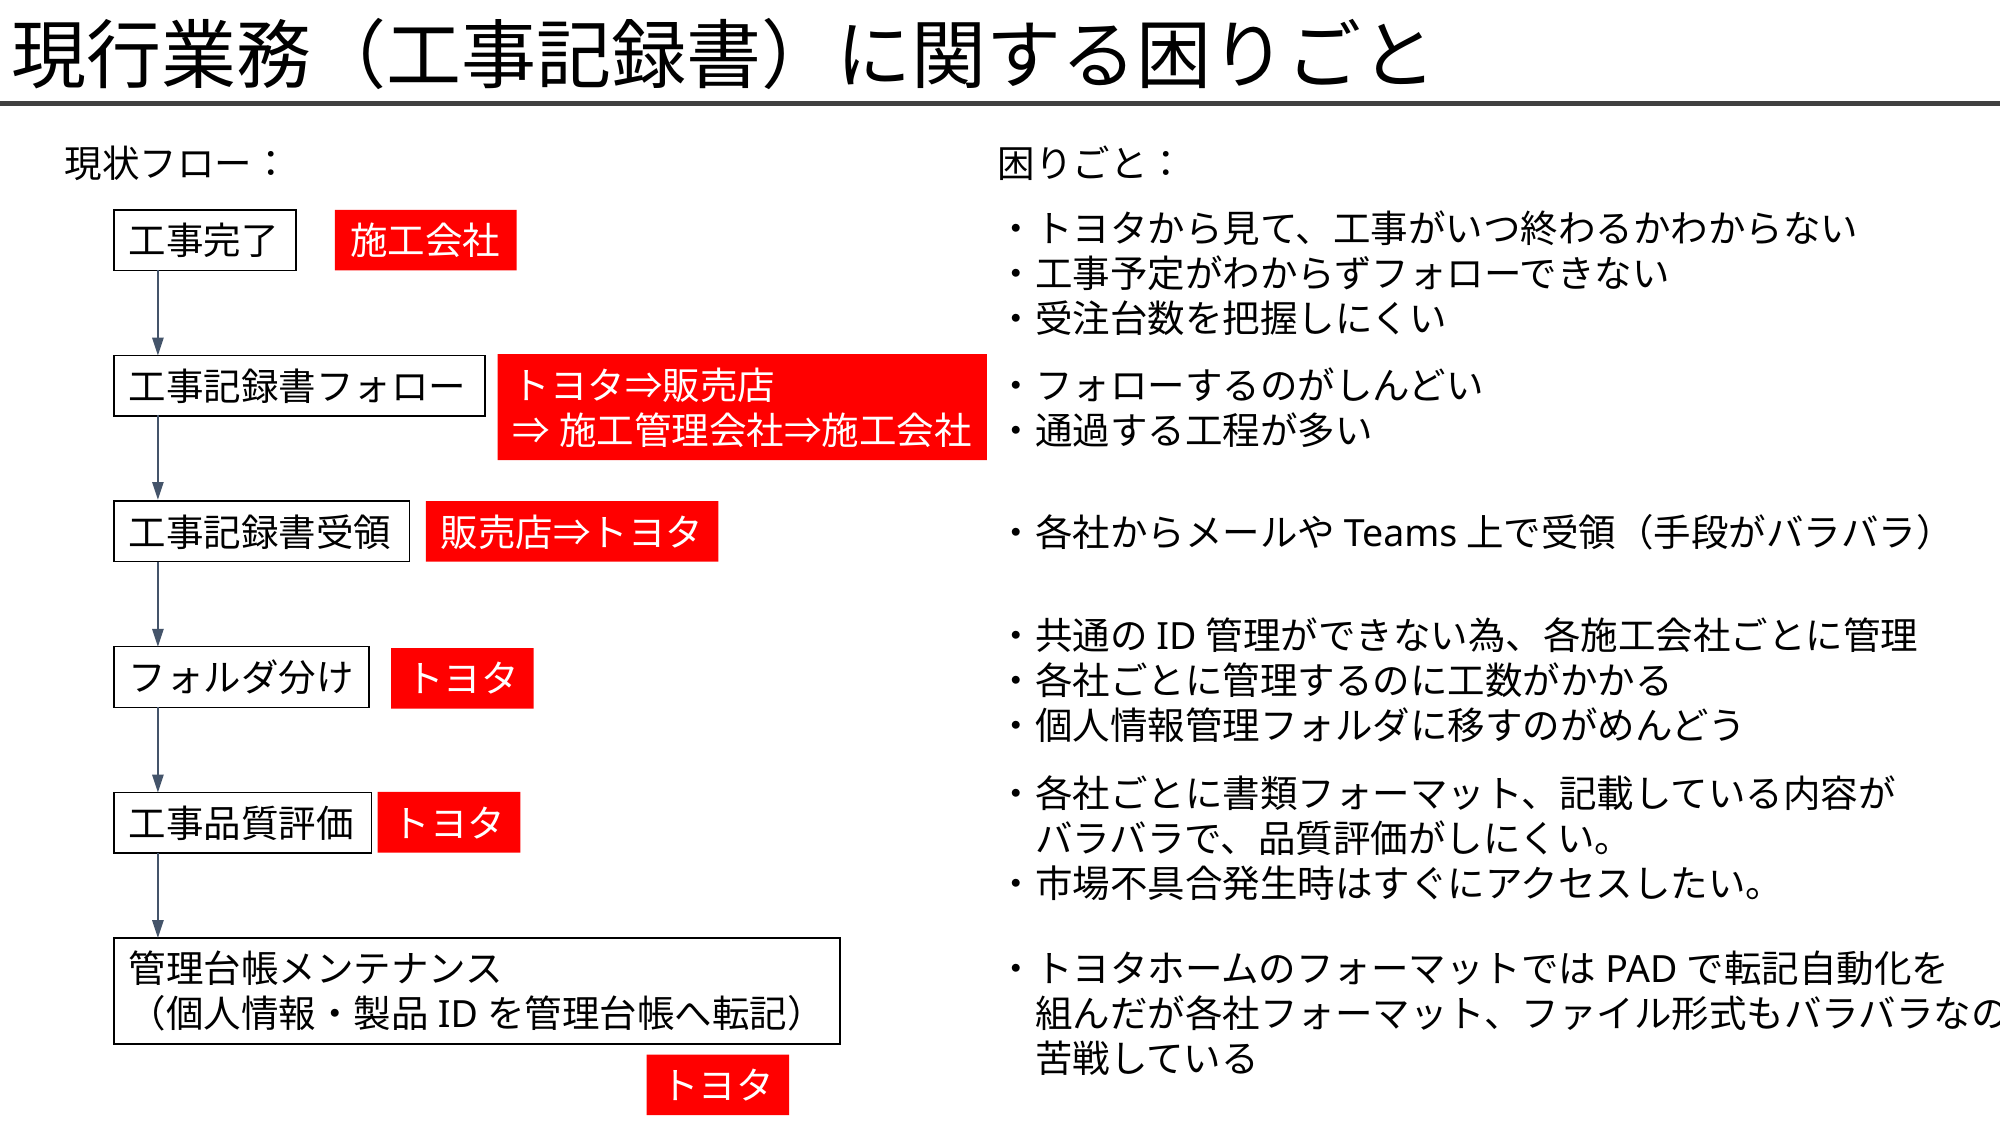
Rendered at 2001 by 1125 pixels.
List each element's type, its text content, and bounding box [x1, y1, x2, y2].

text_box ・各社からメールやTeams上で受領（手段がバラバラ） [982, 501, 1908, 562]
text_box 工事記録書受領 [114, 501, 410, 562]
text_box トヨタ [646, 1054, 774, 1116]
text_box トヨタ⇒販売店 ⇒施工管理会社⇒施工会社 [497, 354, 982, 461]
text_box ・共通のID管理ができない為、各施工会社ごとに管理 ・各社ごとに管理するのに工数がかかる ・個人情報管理フォルダに移すのがめんどう [982, 604, 1891, 756]
text_box トヨタ [377, 791, 505, 853]
text_box 困りごと： [982, 132, 1176, 193]
text_box 工事品質評価 [114, 792, 372, 853]
text_box 施工会社 [334, 209, 517, 271]
text_box ・トヨタから見て、工事がいつ終わるかわからない ・工事予定がわからずフォローできない ・受注台数を把握しにくい [982, 197, 1821, 349]
text_box ・トヨタホームのフォーマットではPADで転記自動化を 組んだが各社フォーマット、ファイル形式もバラバラなので 苦戦している [982, 937, 1988, 1090]
text_box 管理台帳メンテナンス （個人情報・製品IDを管理台帳へ転記） [114, 937, 778, 1044]
text_box 現行業務（工事記録書）に関する困りごと [0, 0, 1343, 104]
text_box 工事記録書フォロー [114, 355, 486, 417]
text_box トヨタ [391, 648, 518, 709]
text_box 現状フロー： [49, 132, 281, 193]
text_box 工事完了 [114, 209, 296, 271]
text_box 販売店⇒トヨタ [425, 501, 705, 562]
text_box フォルダ分け [114, 646, 359, 708]
text_box ・各社ごとに書類フォーマット、記載している内容が バラバラで、品質評価がしにくい。 ・市場不具合発生時はすぐにアクセスしたい。 [982, 762, 1846, 914]
text_box ・フォローするのがしんどい ・通過する工程が多い [982, 354, 1461, 461]
